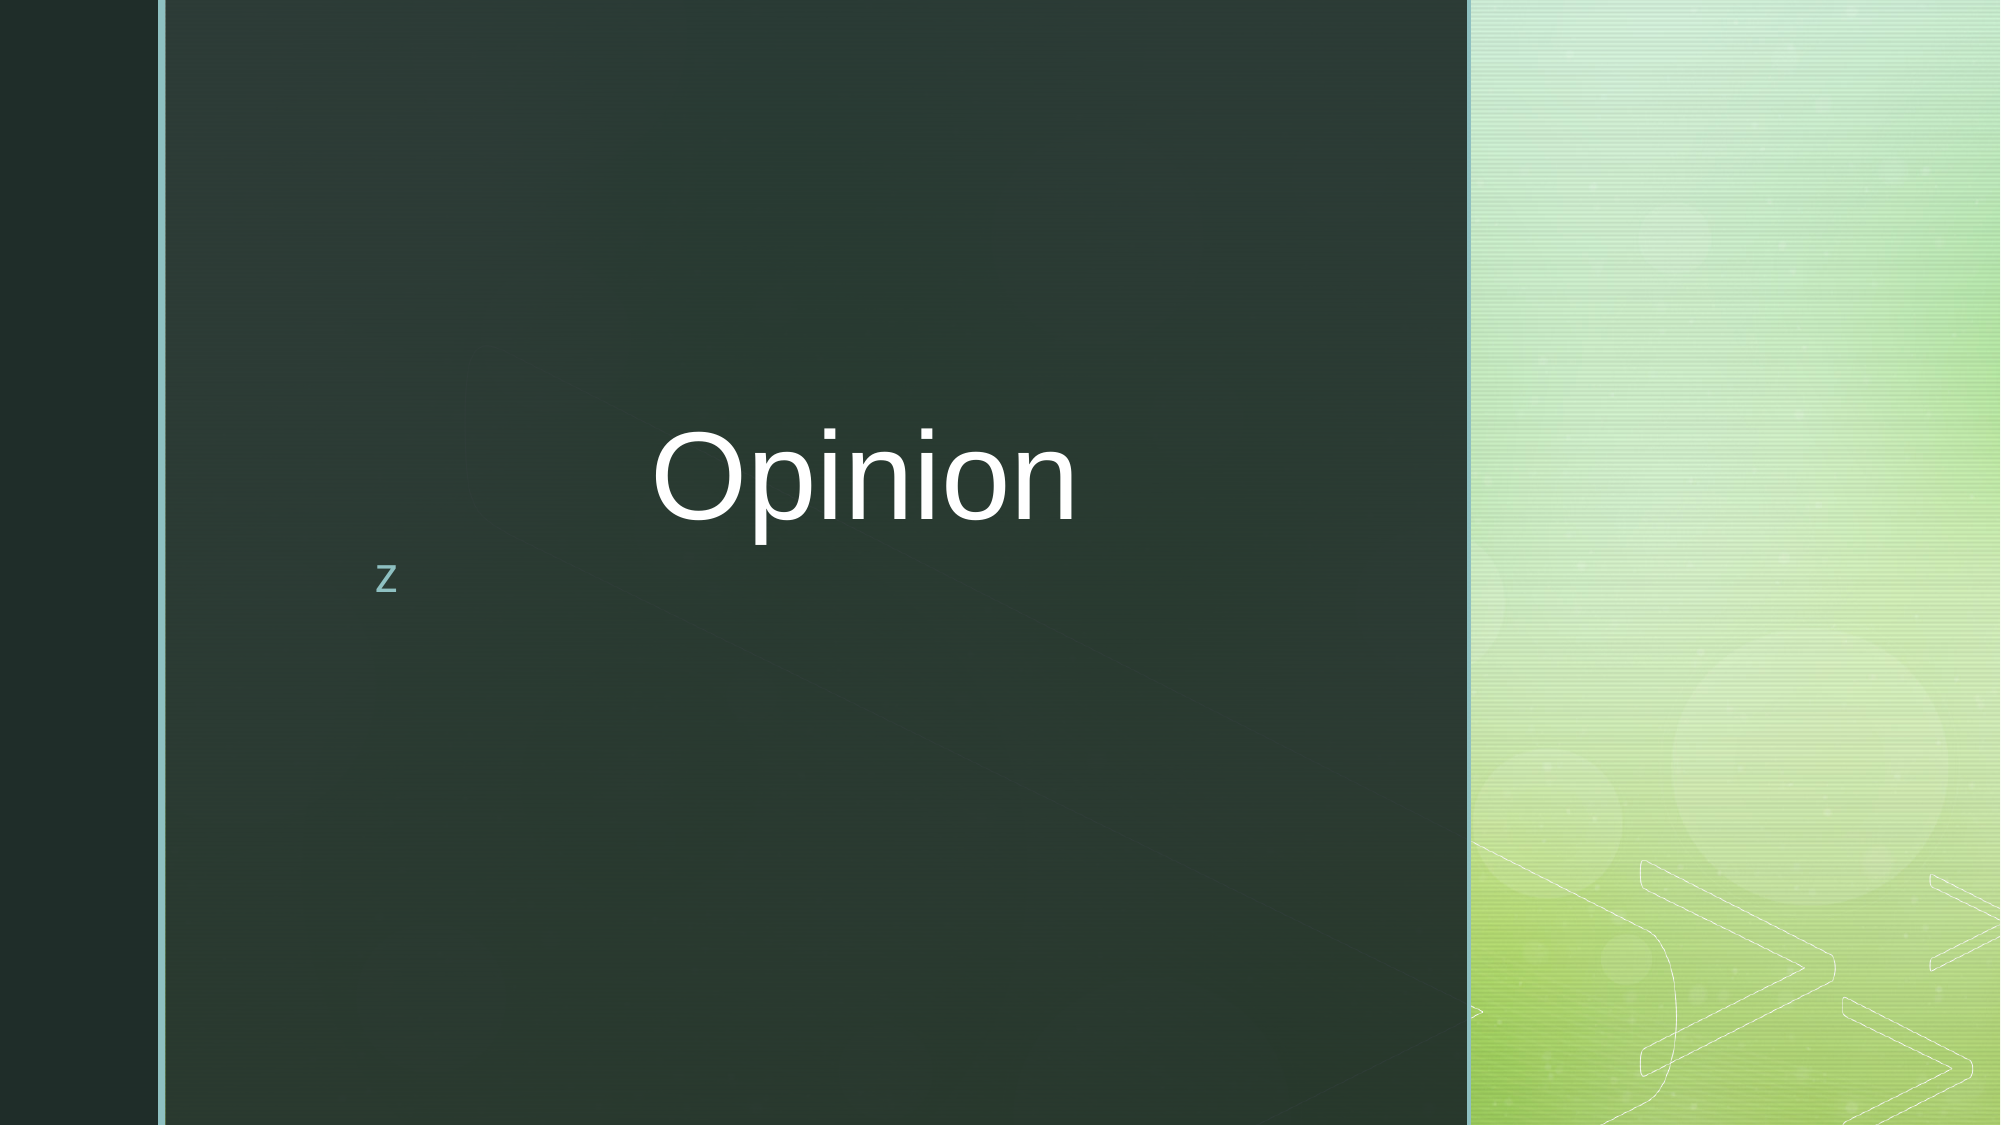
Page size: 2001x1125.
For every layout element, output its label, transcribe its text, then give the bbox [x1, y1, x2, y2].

title Opinion [412, 404, 1318, 777]
